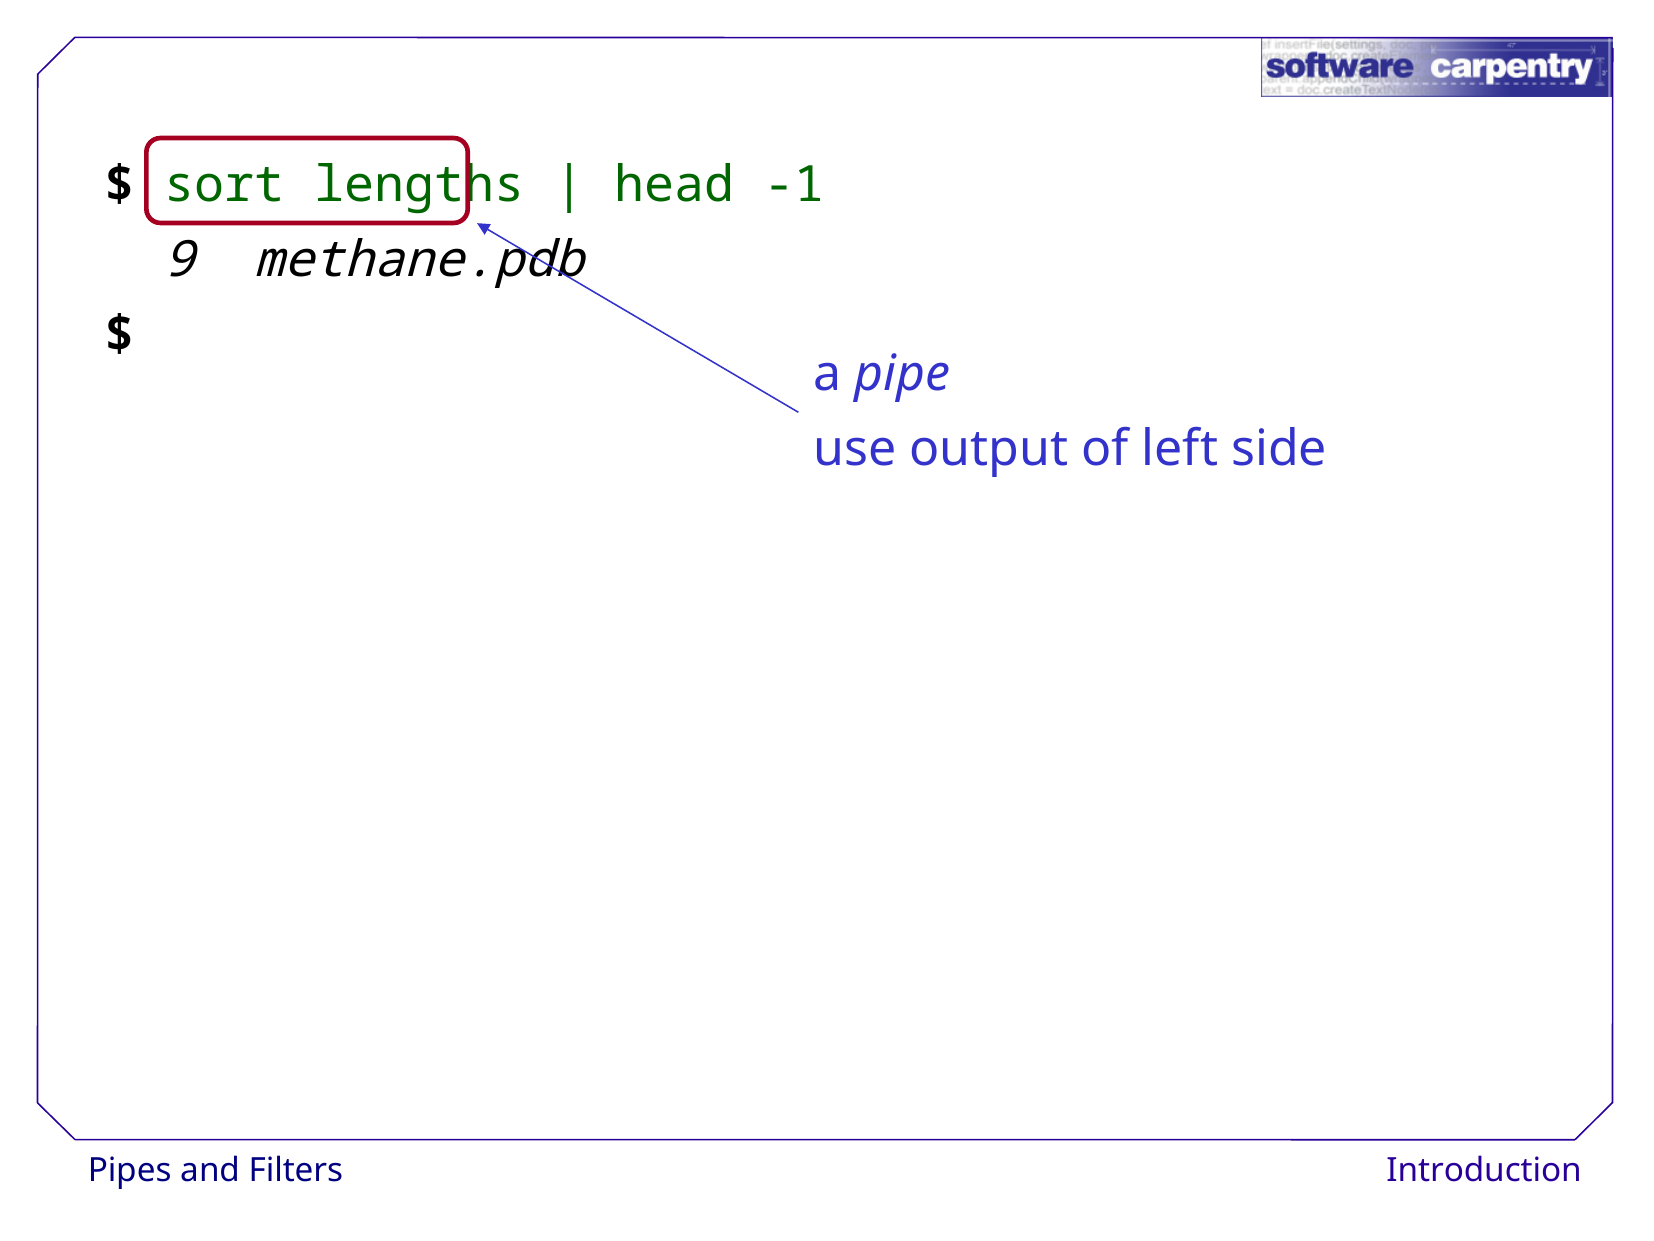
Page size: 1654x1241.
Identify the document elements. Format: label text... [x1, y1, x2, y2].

text_box a pipe use output of left side [798, 317, 1584, 800]
picture [1261, 39, 1613, 97]
text_box $ sort lengths | head -1 9 methane.pdb $ [89, 128, 1512, 1131]
